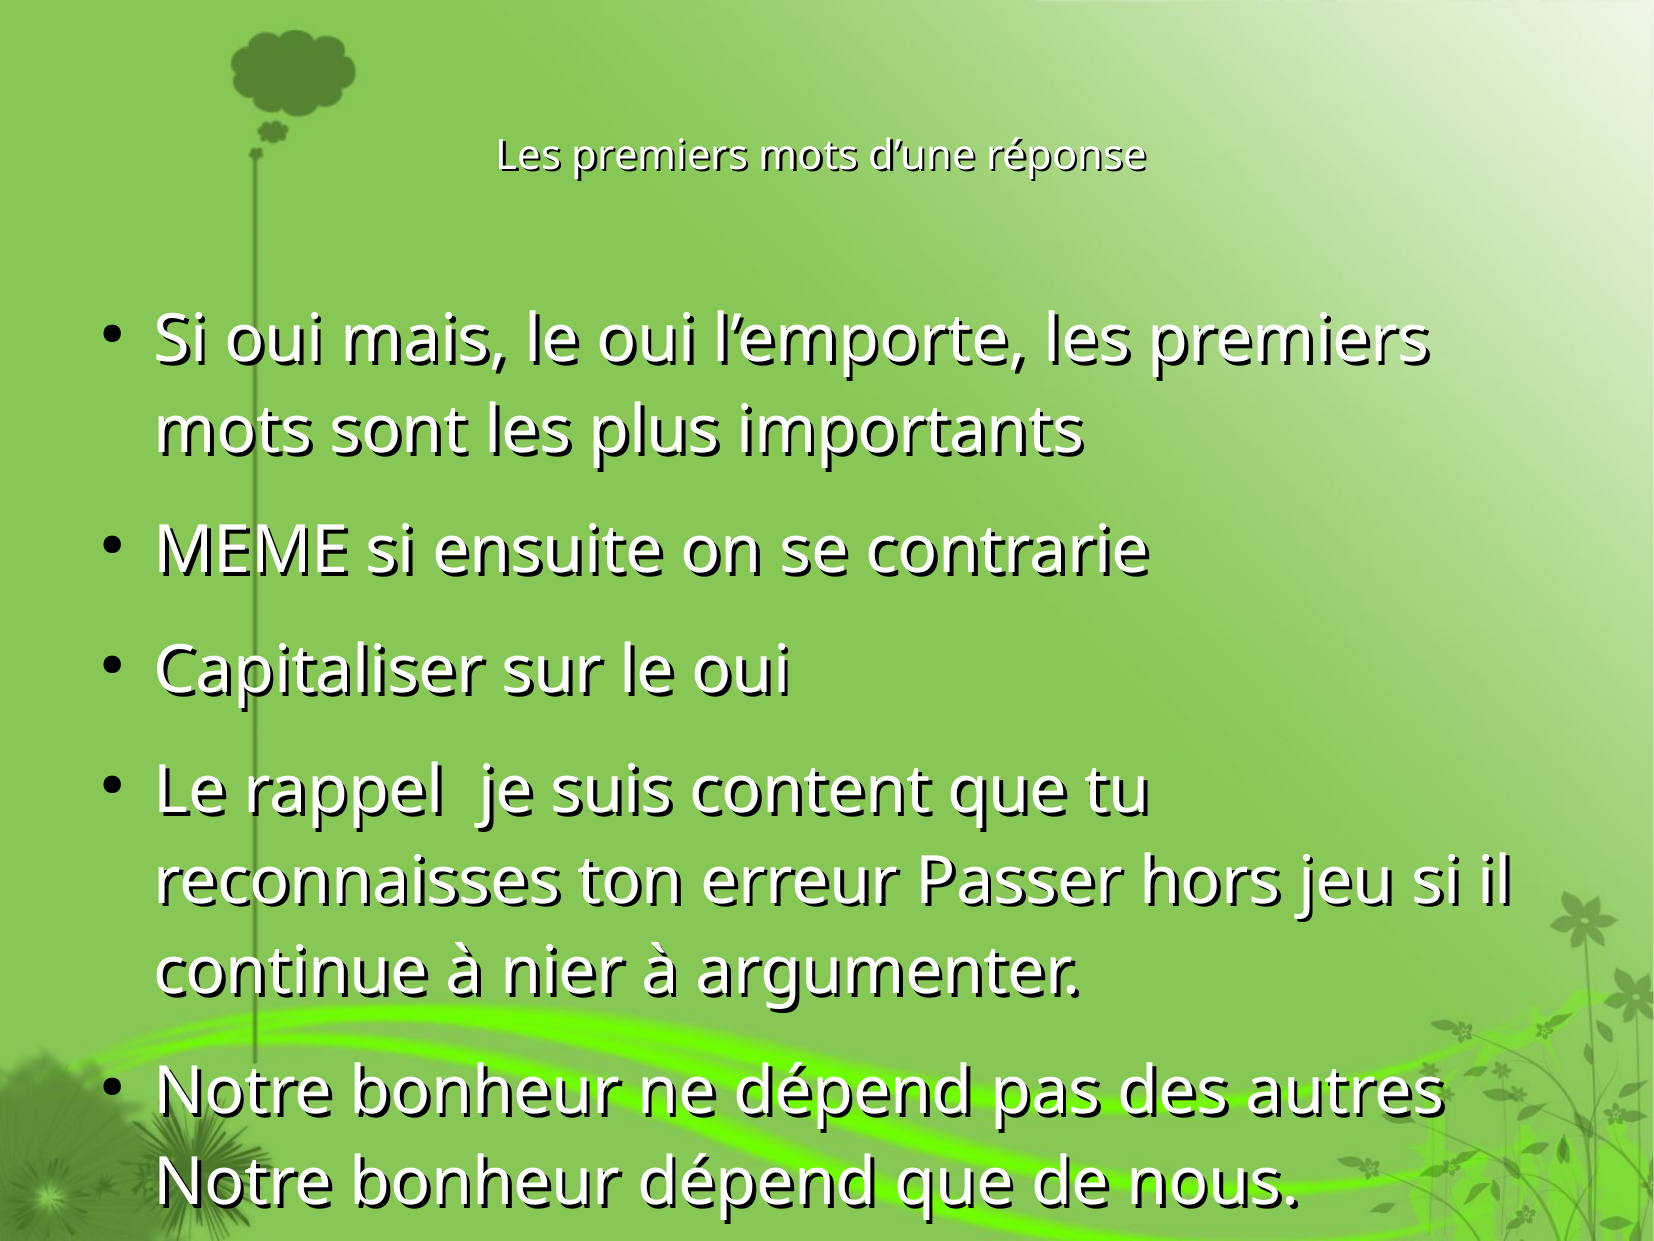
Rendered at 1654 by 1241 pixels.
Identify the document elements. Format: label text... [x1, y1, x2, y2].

picture [0, 0, 1654, 1241]
title Les premiers mots d’une réponse [82, 49, 1571, 257]
list Si oui mais, le oui l’emporte, les premiers mots sont les plus importants MEME si ensuite on se contrarie Capitaliser sur le oui Le rappel je suis content que tu reconnaisses ton erreur Passer hors jeu si il continue à nier à argumenter. Notre bonheur ne dépend pas des autres Notre bonheur dépend que de nous. Le moyen d’atteindre l’autre par są mauvaise humeur [82, 290, 1571, 1241]
